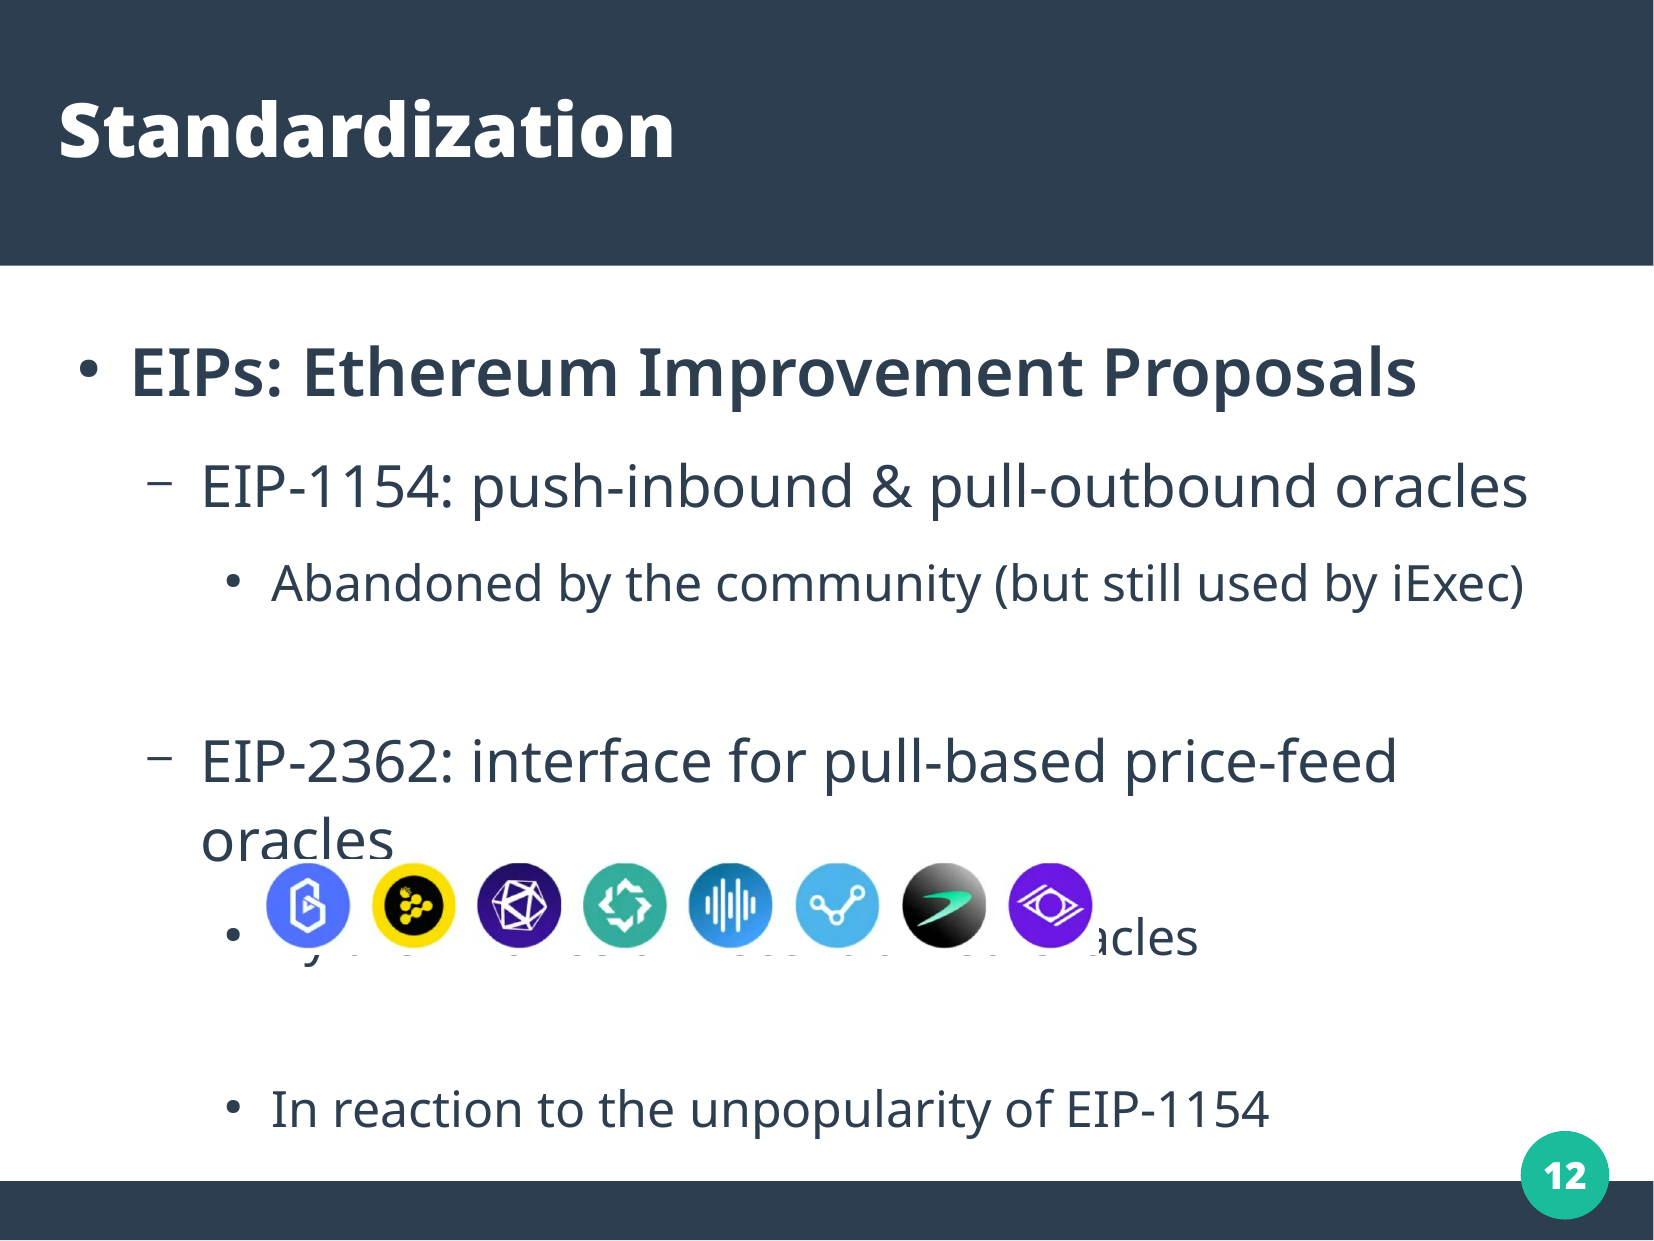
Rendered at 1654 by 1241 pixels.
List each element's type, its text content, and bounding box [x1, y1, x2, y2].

picture [259, 859, 1099, 955]
title Standardization [59, 49, 1595, 207]
list EIPs: Ethereum Improvement Proposals EIP-1154: push-inbound & pull-outbound oracles Abandoned by the community (but still used by iExec) EIP-2362: interface for pull-based price-feed oracles By the Alliance of Decentralized Oracles In reaction to the unpopularity of EIP-1154 [59, 324, 1595, 1152]
